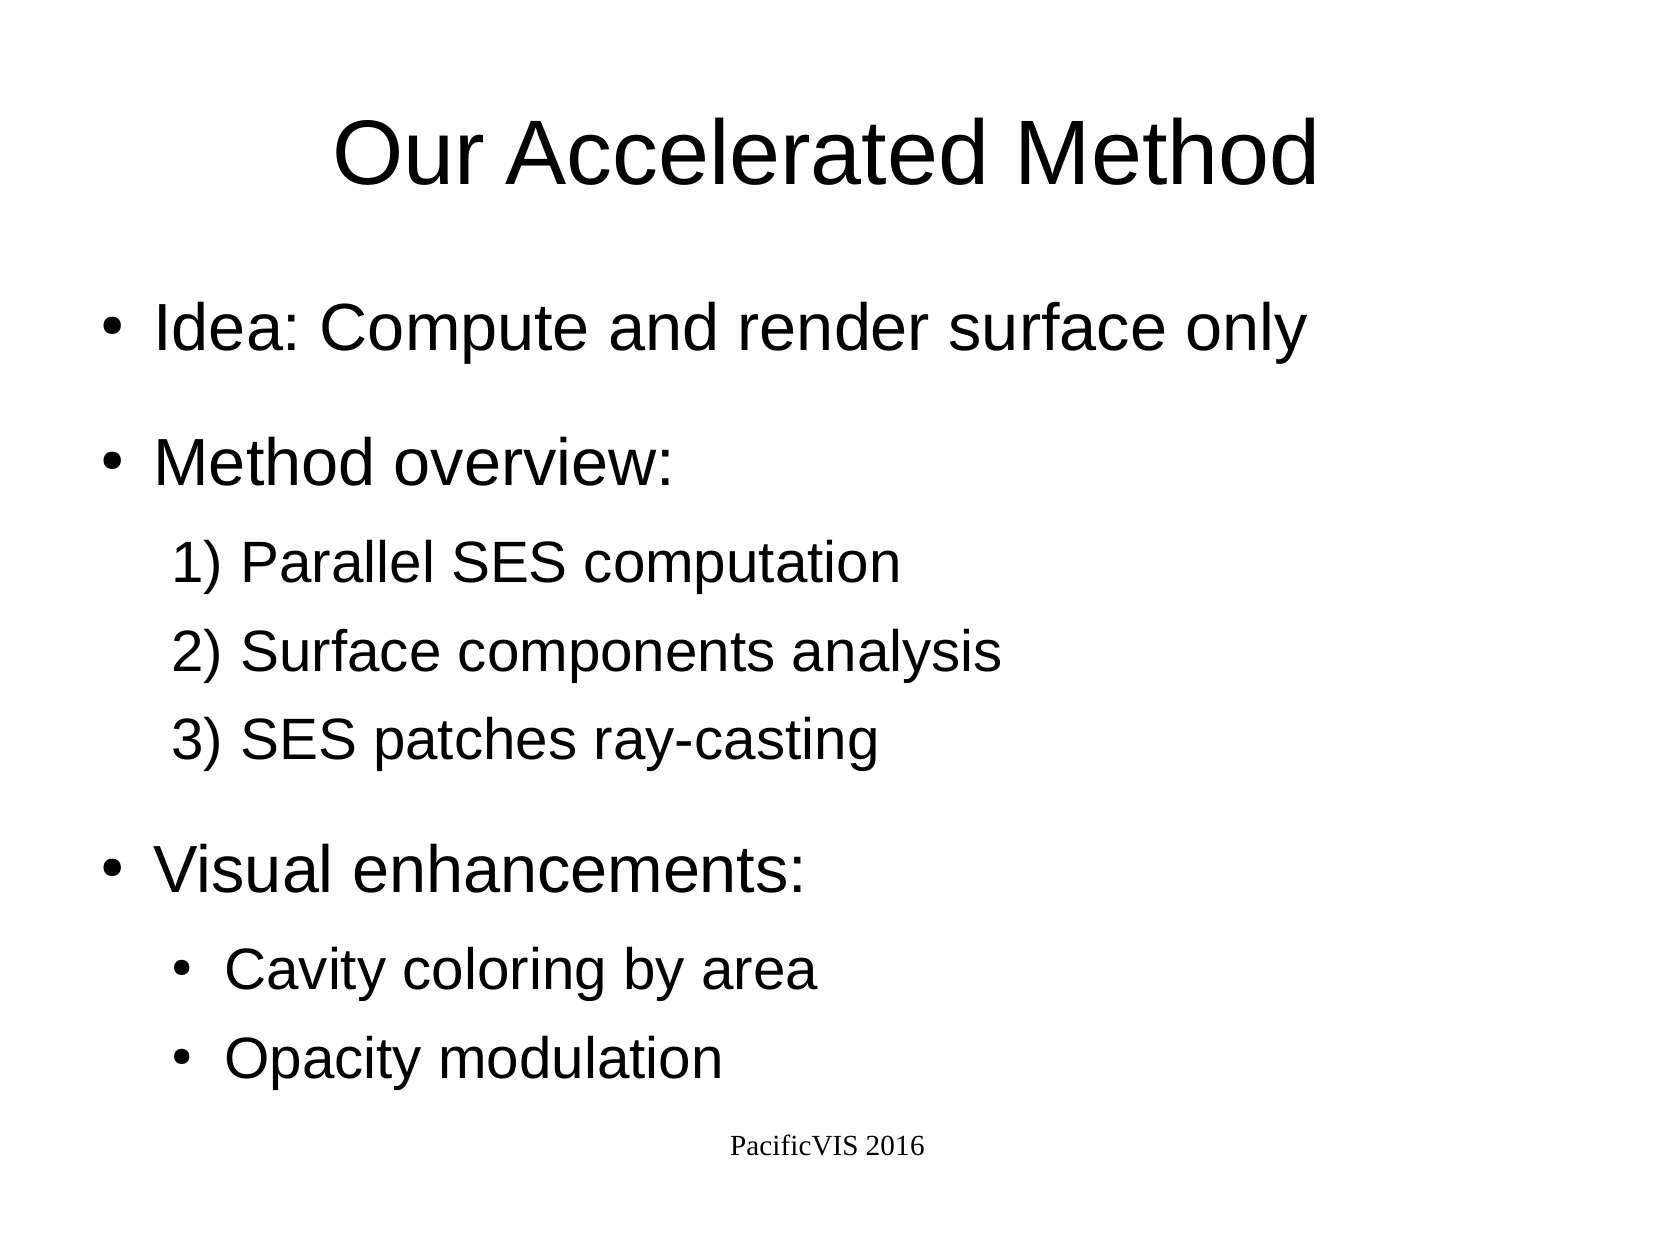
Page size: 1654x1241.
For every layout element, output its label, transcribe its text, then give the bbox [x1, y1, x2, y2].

title Our Accelerated Method [82, 49, 1571, 257]
list Idea: Compute and render surface only Method overview: Parallel SES computation Surface components analysis SES patches ray-casting Visual enhancements: Cavity coloring by area Opacity modulation [82, 290, 1571, 1109]
